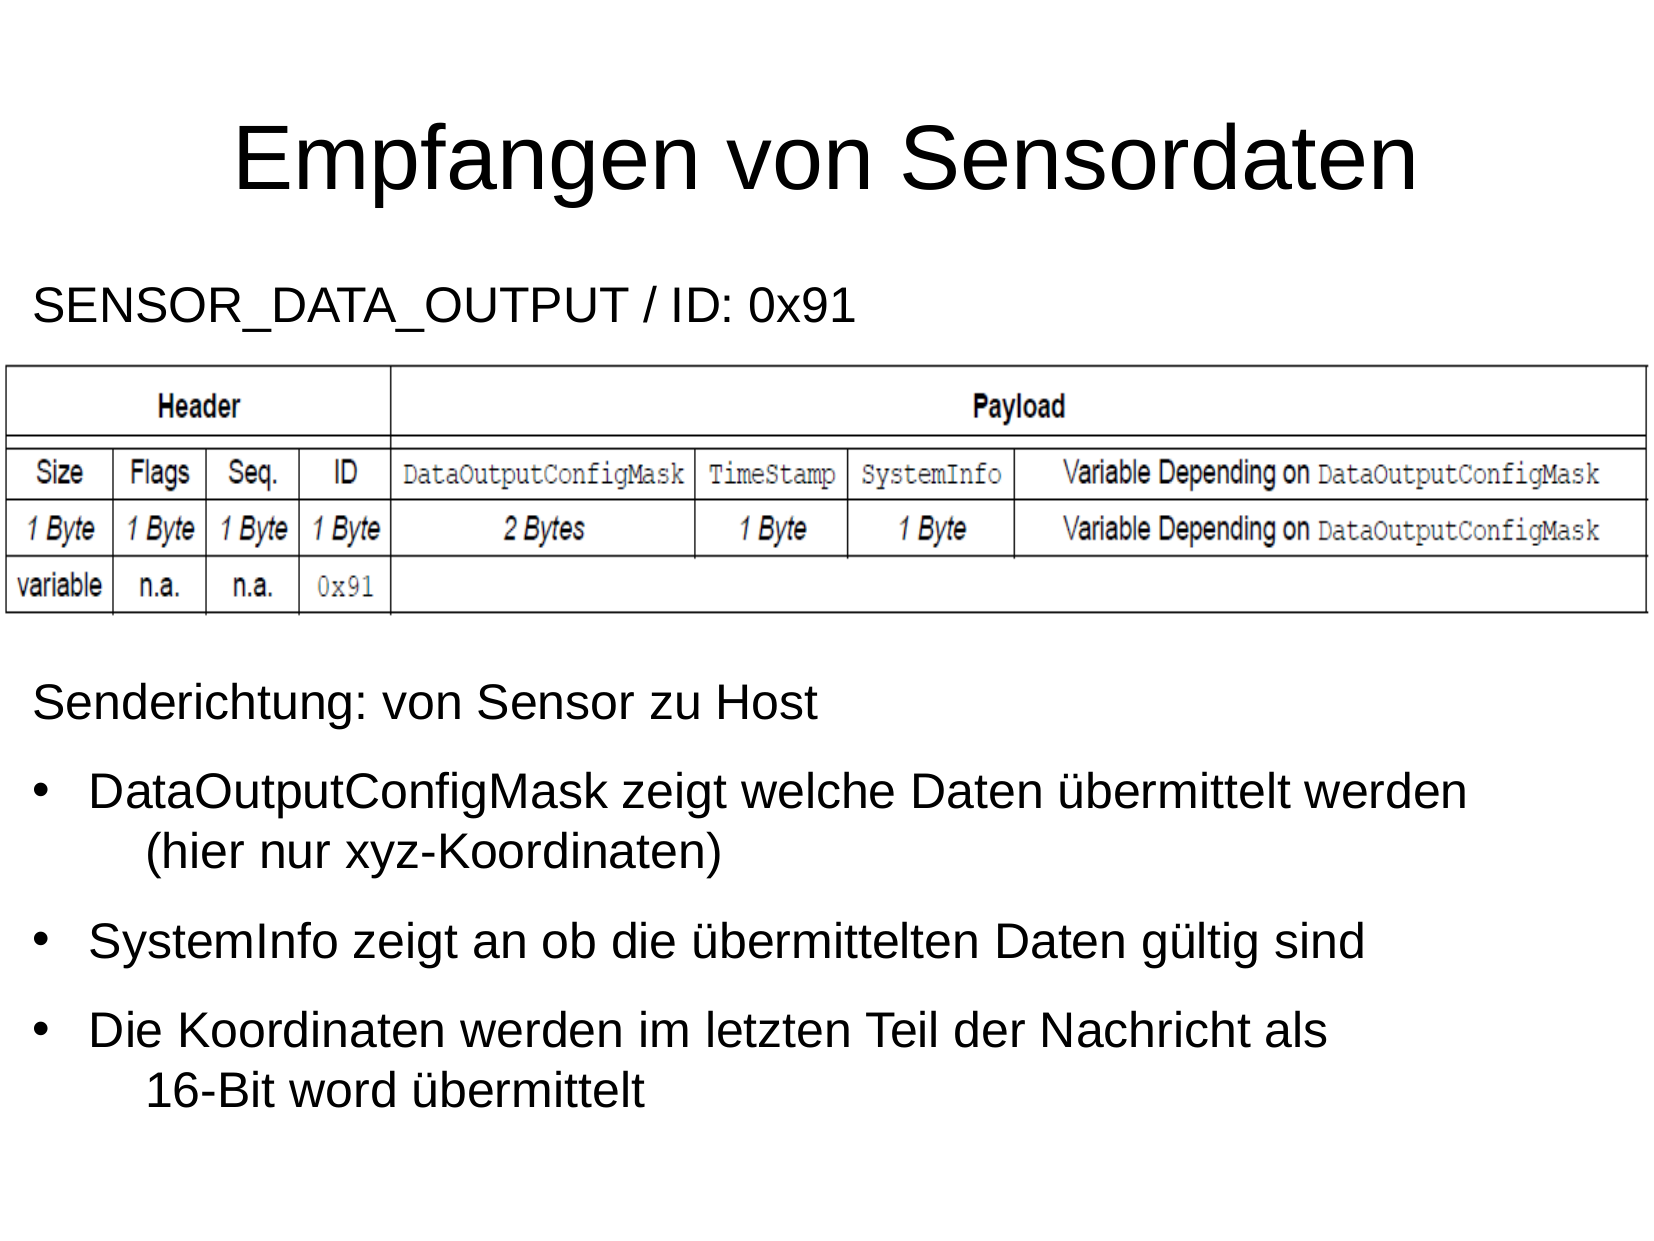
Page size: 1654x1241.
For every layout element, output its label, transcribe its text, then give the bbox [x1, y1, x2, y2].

text_box Senderichtung: von Sensor zu Host DataOutputConfigMask zeigt welche Daten übermittelt werden (hier nur xyz-Koordinaten) SystemInfo zeigt an ob die übermittelten Daten gültig sind Die Koordinaten werden im letzten Teil der Nachricht als 16-Bit word übermittelt [32, 669, 1571, 1157]
subtitle SENSOR_DATA_OUTPUT / ID: 0x91 [32, 230, 1510, 356]
picture [0, 356, 1654, 625]
title Empfangen von Sensordaten [82, 49, 1571, 257]
